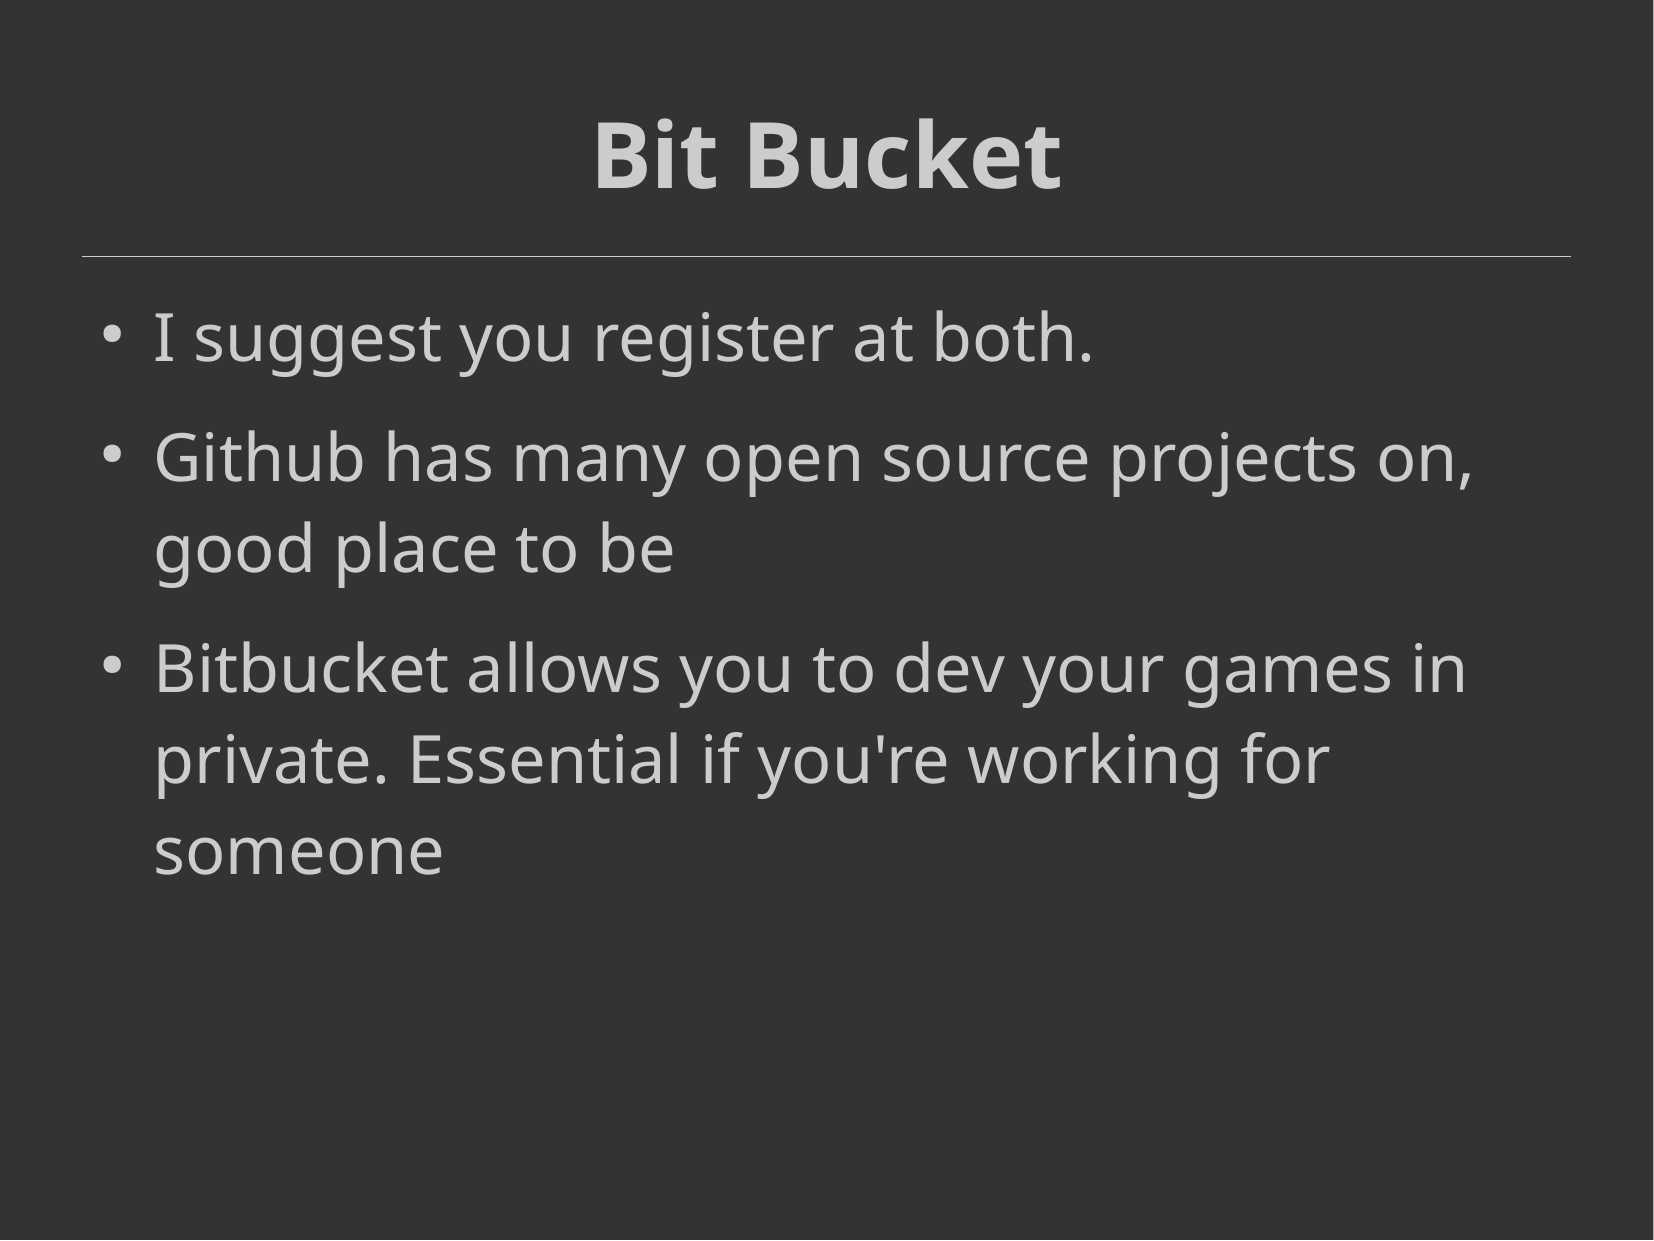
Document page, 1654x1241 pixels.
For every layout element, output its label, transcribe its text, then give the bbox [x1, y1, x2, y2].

title Bit Bucket [82, 49, 1571, 257]
list I suggest you register at both. Github has many open source projects on, good place to be Bitbucket allows you to dev your games in private. Essential if you're working for someone [82, 290, 1571, 1010]
